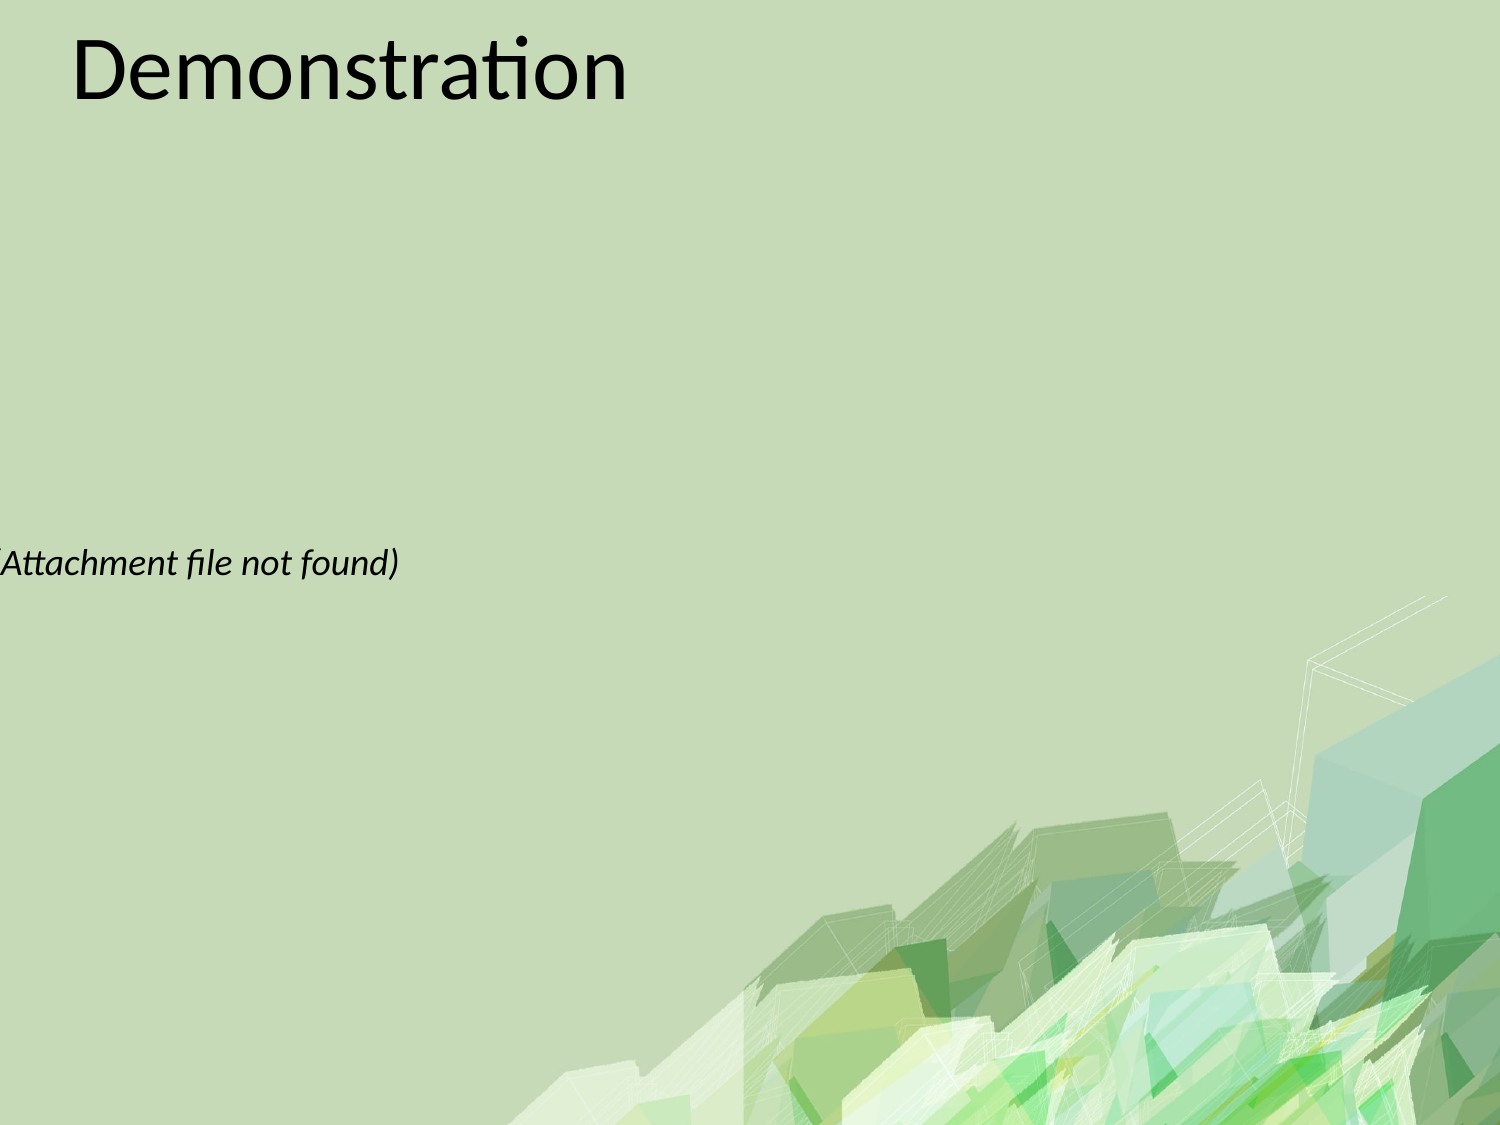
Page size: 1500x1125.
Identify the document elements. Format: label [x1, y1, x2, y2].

text_box [0, 0, 1500, 1122]
